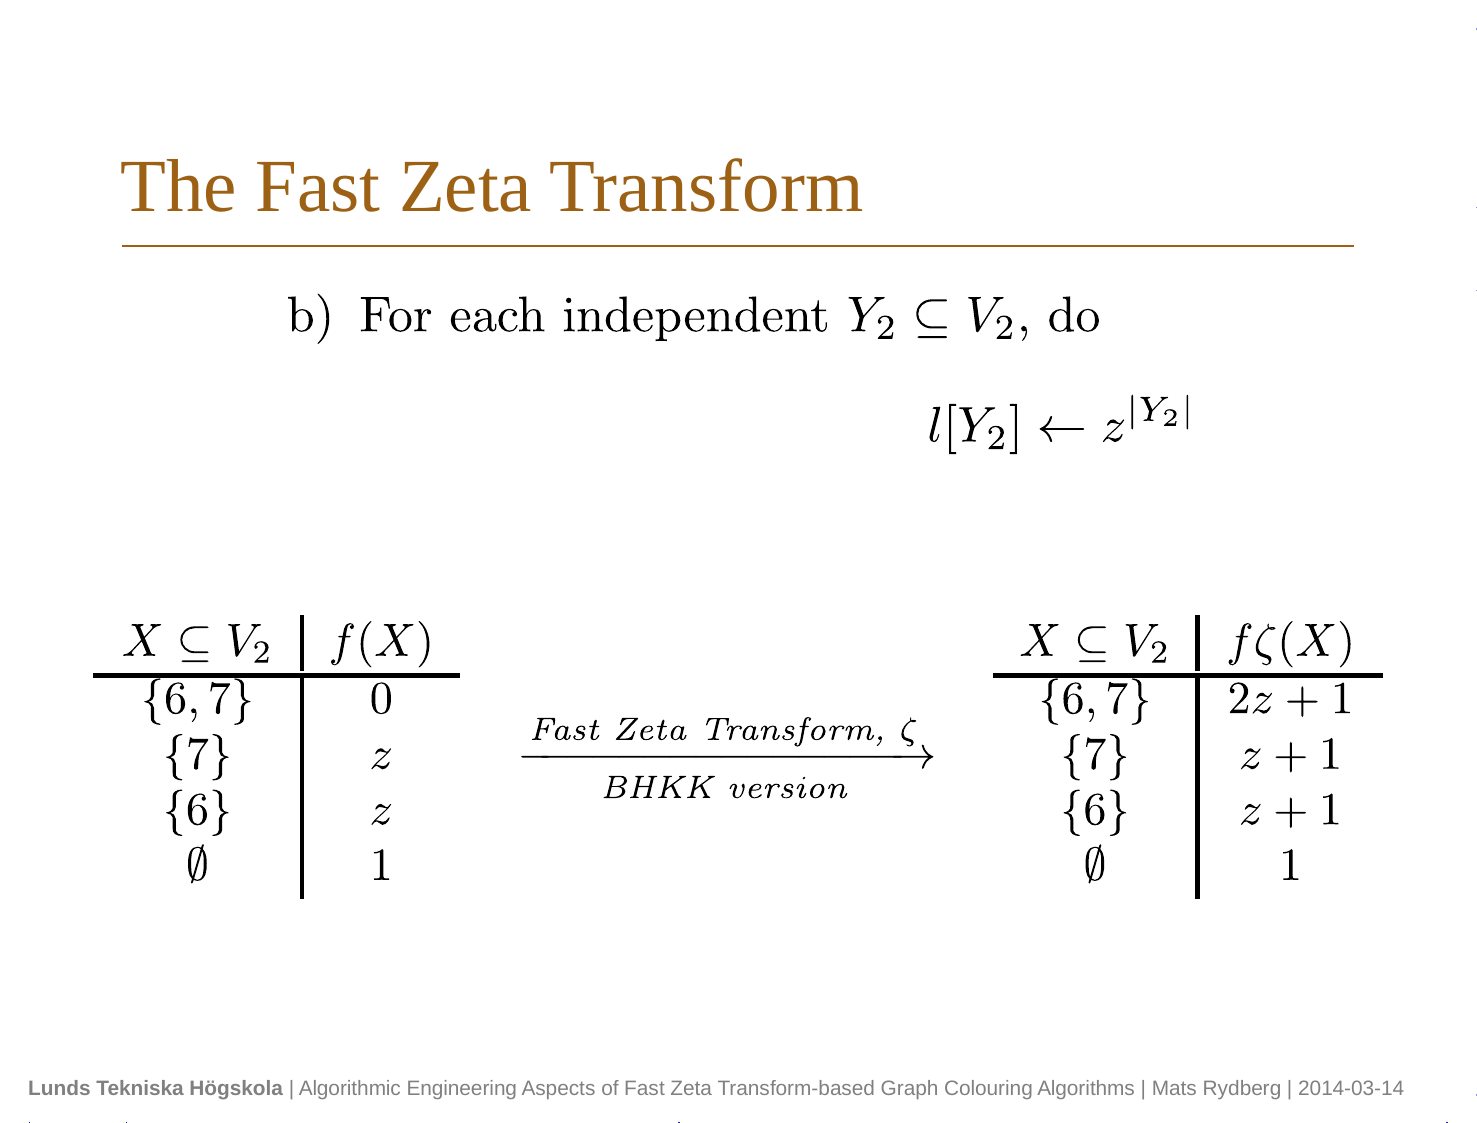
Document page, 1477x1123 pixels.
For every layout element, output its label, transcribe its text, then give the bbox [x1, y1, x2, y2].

title The Fast Zeta Transform [105, 46, 1354, 234]
picture [93, 615, 1384, 899]
picture [288, 293, 1189, 455]
